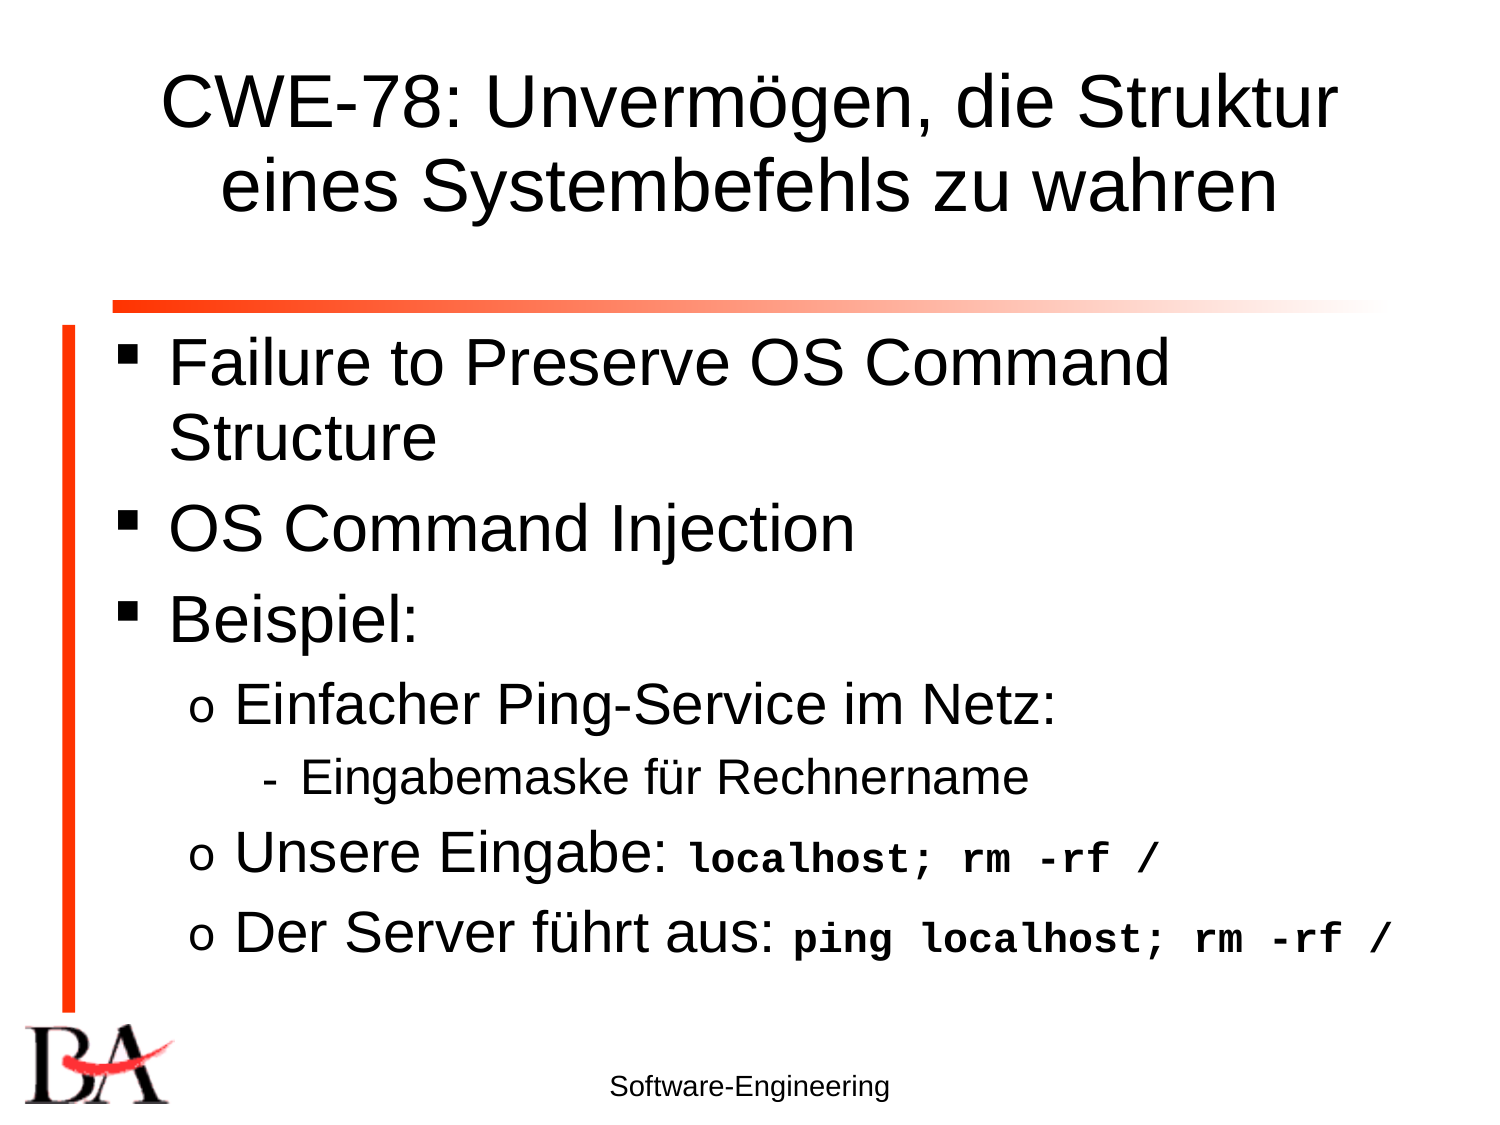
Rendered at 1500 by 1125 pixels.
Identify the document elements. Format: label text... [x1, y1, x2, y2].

picture [24, 1024, 175, 1104]
list Failure to Preserve OS Command Structure OS Command Injection Beispiel: Einfacher Ping-Service im Netz: Eingabemaske für Rechnername Unsere Eingabe: localhost; rm -rf / Der Server führt aus: ping localhost; rm -rf / [112, 324, 1447, 1036]
title CWE-78: Unvermögen, die Struktur eines Systembefehls zu wahren [112, 28, 1388, 259]
